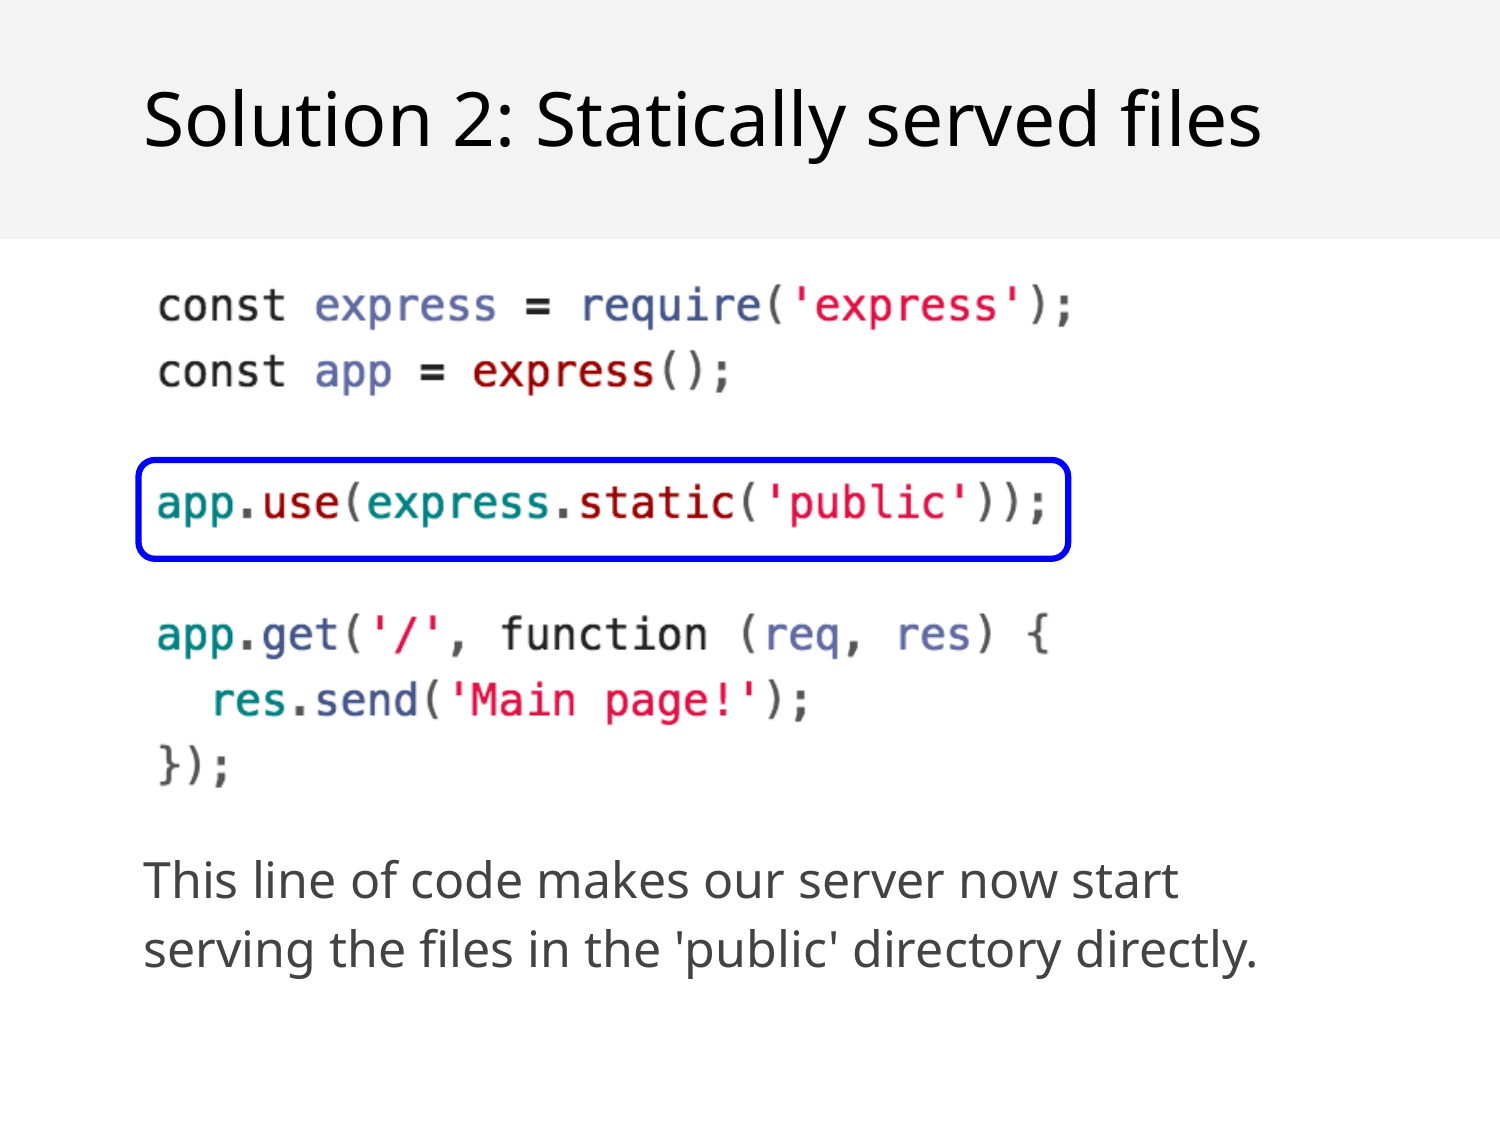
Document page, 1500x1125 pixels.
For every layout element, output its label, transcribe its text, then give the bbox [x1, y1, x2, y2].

list This line of code makes our server now start serving the files in the 'public' directory directly. [128, 824, 1328, 1076]
picture [128, 255, 1119, 813]
title Solution 2: Statically served files [128, 56, 1372, 183]
